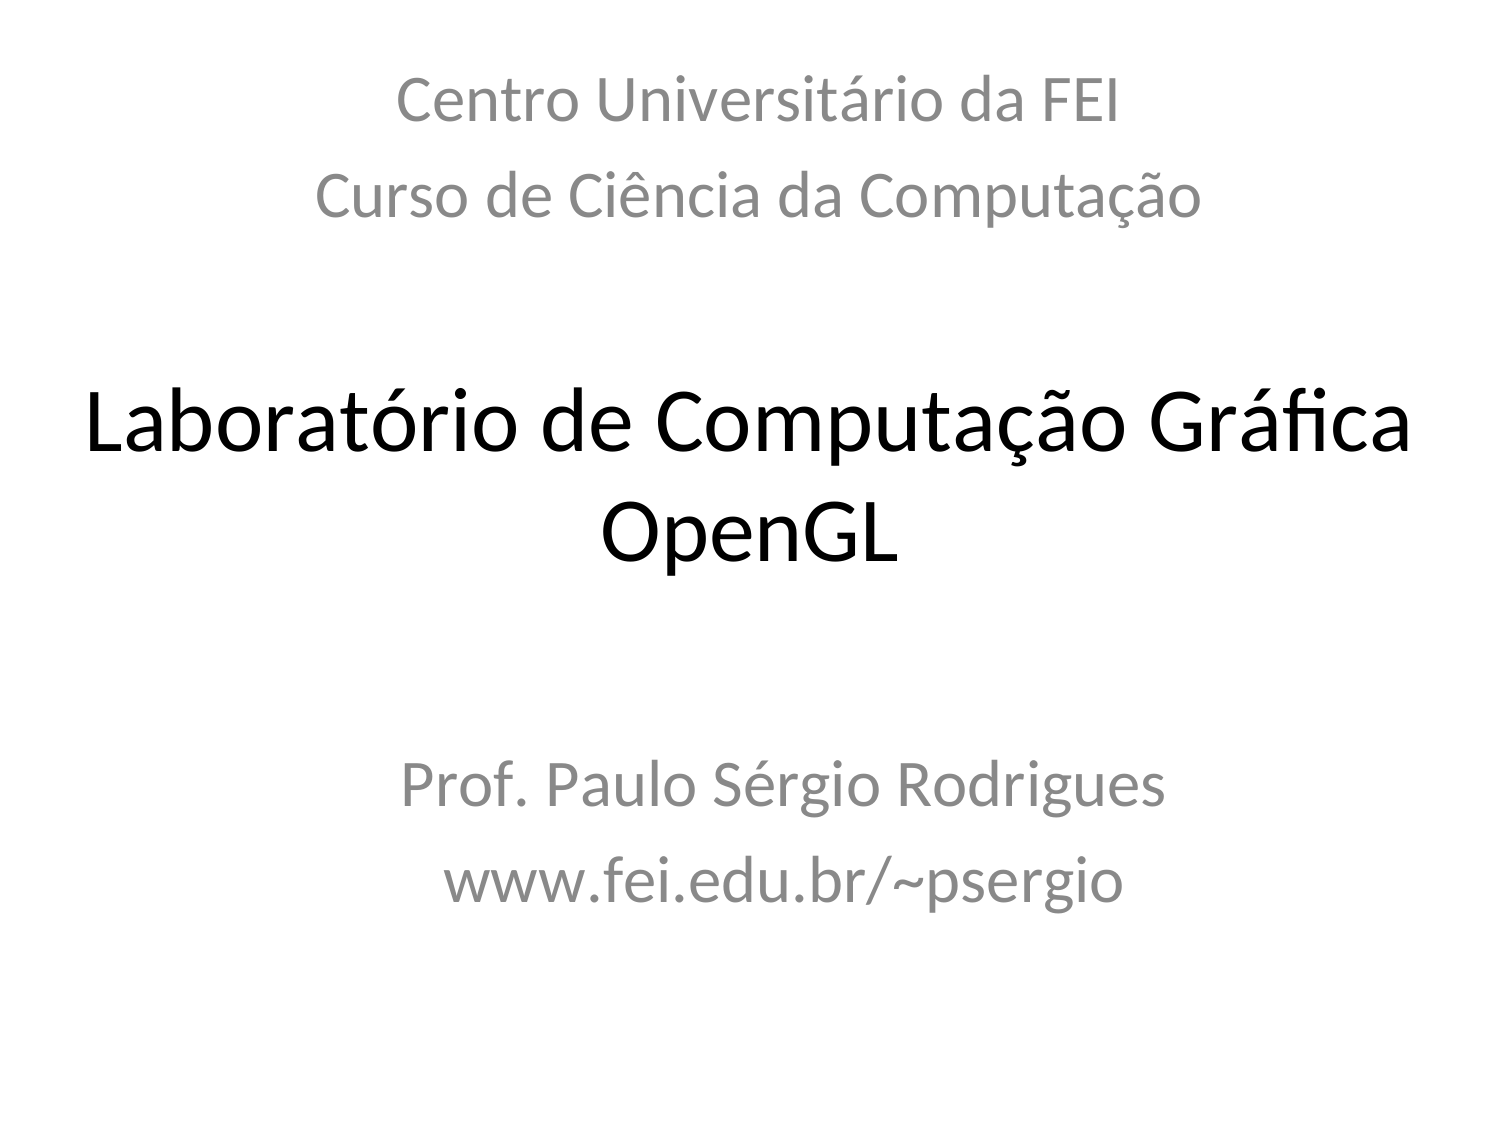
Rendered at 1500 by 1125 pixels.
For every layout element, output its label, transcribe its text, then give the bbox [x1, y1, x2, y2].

text_box Centro Universitário da FEI Curso de Ciência da Computação [234, 46, 1285, 335]
text_box Prof. Paulo Sérgio Rodrigues www.fei.edu.br/~psergio [259, 732, 1310, 1020]
title Laboratório de Computação Gráfica OpenGL [46, 297, 1454, 643]
